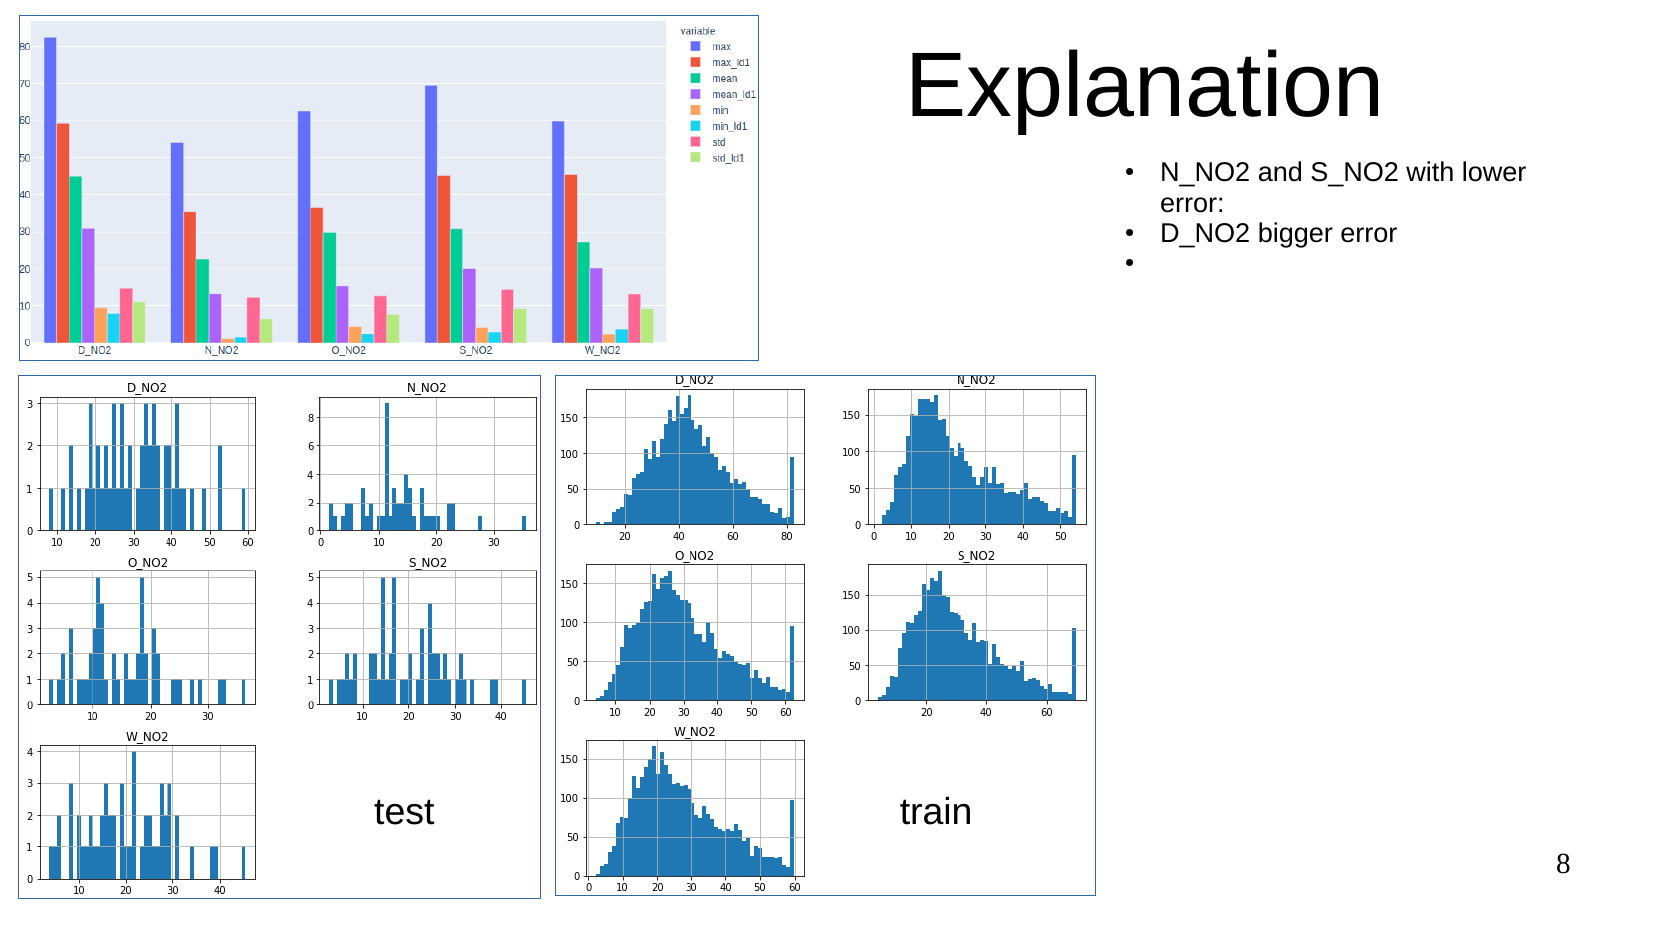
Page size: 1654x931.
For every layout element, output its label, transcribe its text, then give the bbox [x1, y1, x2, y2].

title Explanation [720, 7, 1571, 163]
text_box train [885, 783, 991, 841]
text_box test [359, 783, 465, 841]
text_box N_NO2 and S_NO2 with lower error: D_NO2 bigger error [1110, 150, 1576, 286]
picture [18, 374, 541, 899]
picture [19, 14, 759, 361]
picture [555, 374, 1096, 896]
